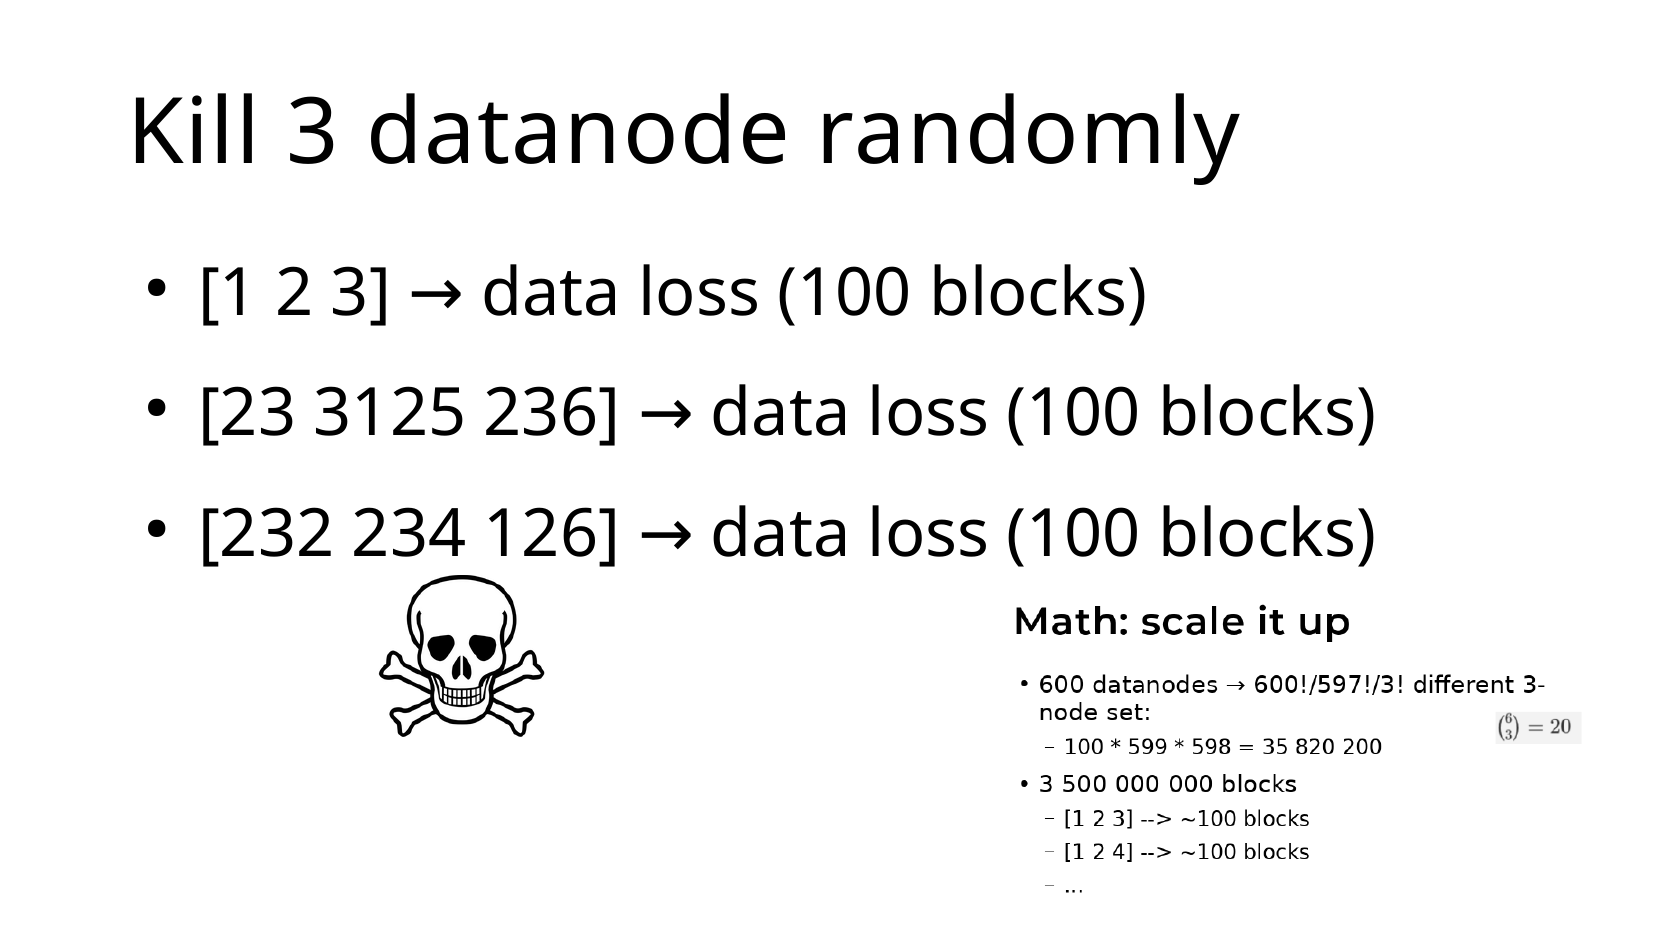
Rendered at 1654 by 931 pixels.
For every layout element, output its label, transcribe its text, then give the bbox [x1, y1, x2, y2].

picture [356, 575, 560, 745]
picture [992, 592, 1594, 919]
title Kill 3 datanode randomly [127, 69, 1654, 187]
list [1 2 3] → data loss (100 blocks) [23 3125 236] → data loss (100 blocks) [232 234 126] → data loss (100 blocks) [127, 244, 1527, 784]
